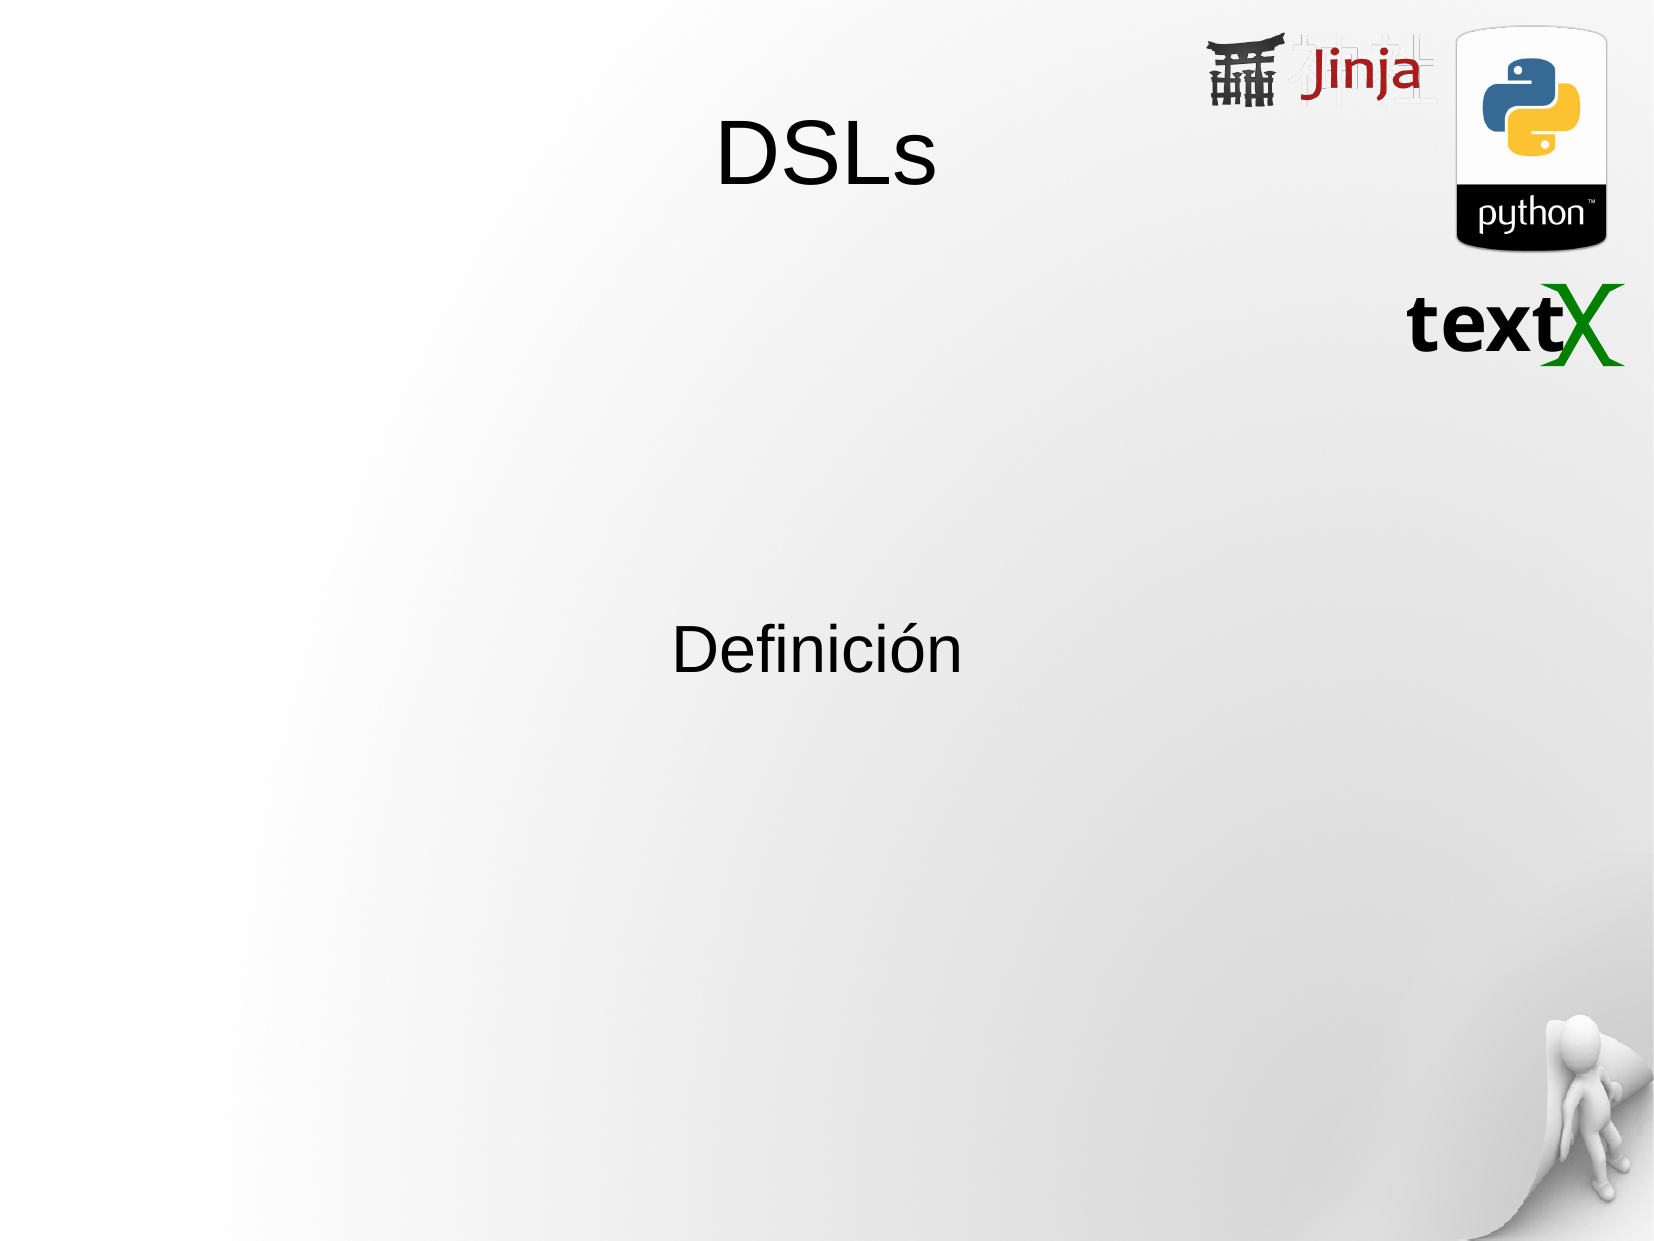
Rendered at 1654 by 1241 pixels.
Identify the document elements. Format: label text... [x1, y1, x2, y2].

picture [0, 0, 1654, 1241]
title DSLs [82, 49, 1571, 257]
subtitle Definición [82, 290, 1571, 1010]
